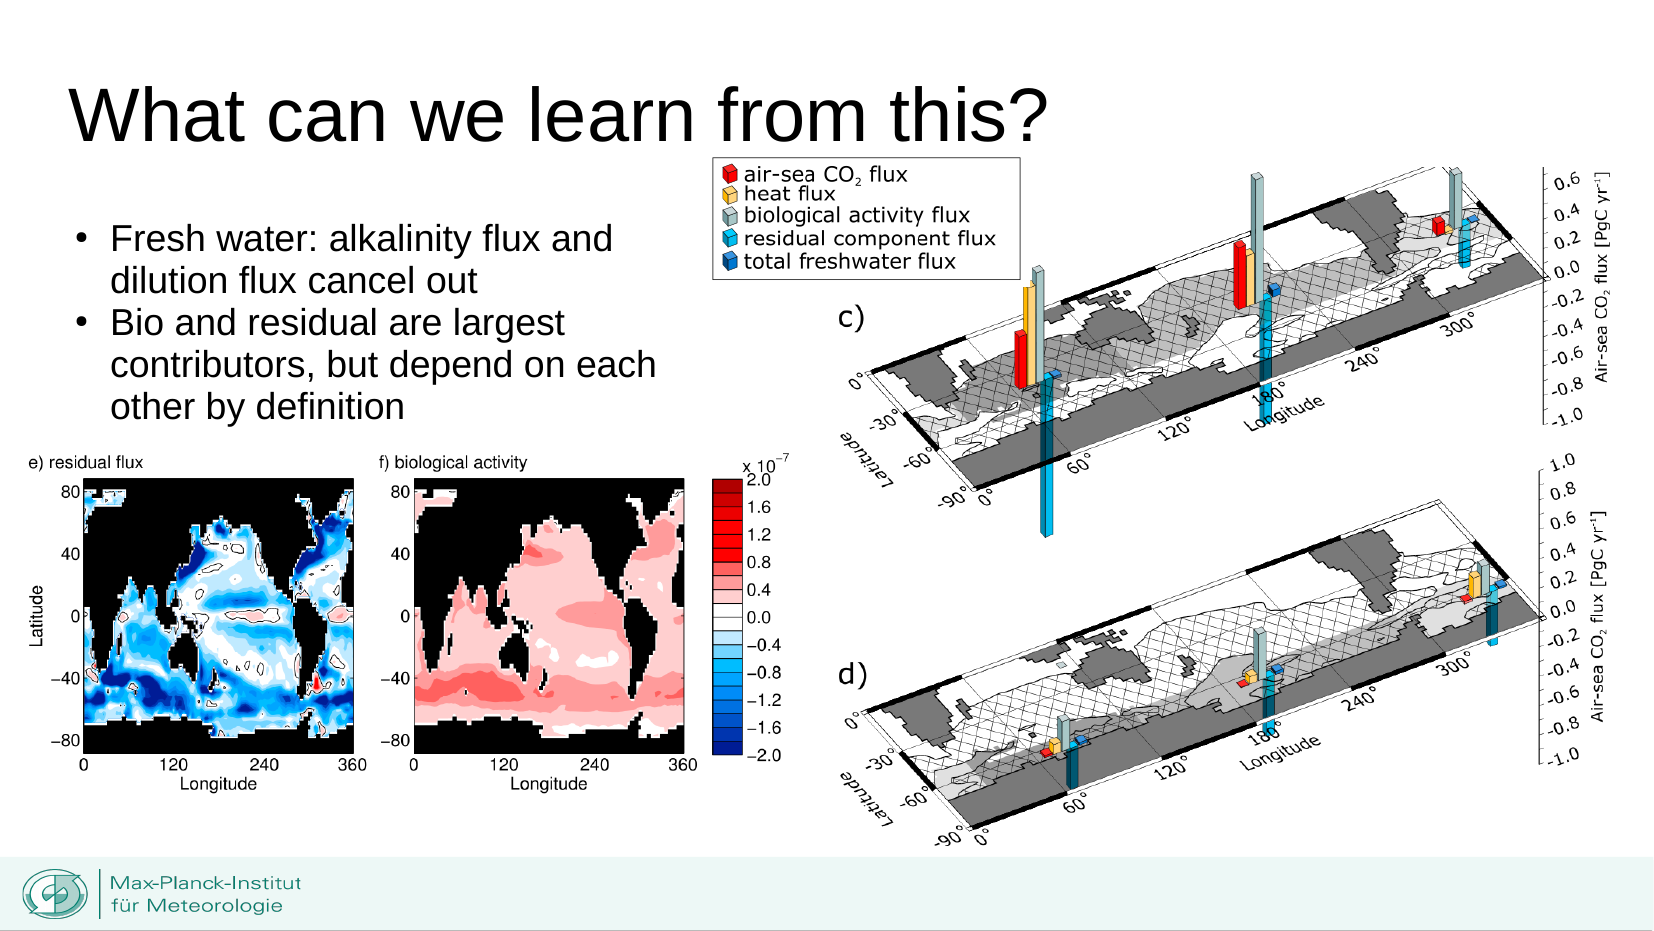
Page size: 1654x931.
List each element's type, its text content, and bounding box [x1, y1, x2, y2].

picture [695, 150, 1617, 846]
title What can we learn from this? [68, 37, 1571, 193]
picture [21, 449, 811, 797]
text_box Fresh water: alkalinity flux and dilution flux cancel out Bio and residual are largest contributors, but depend on each other by definition [60, 210, 676, 435]
